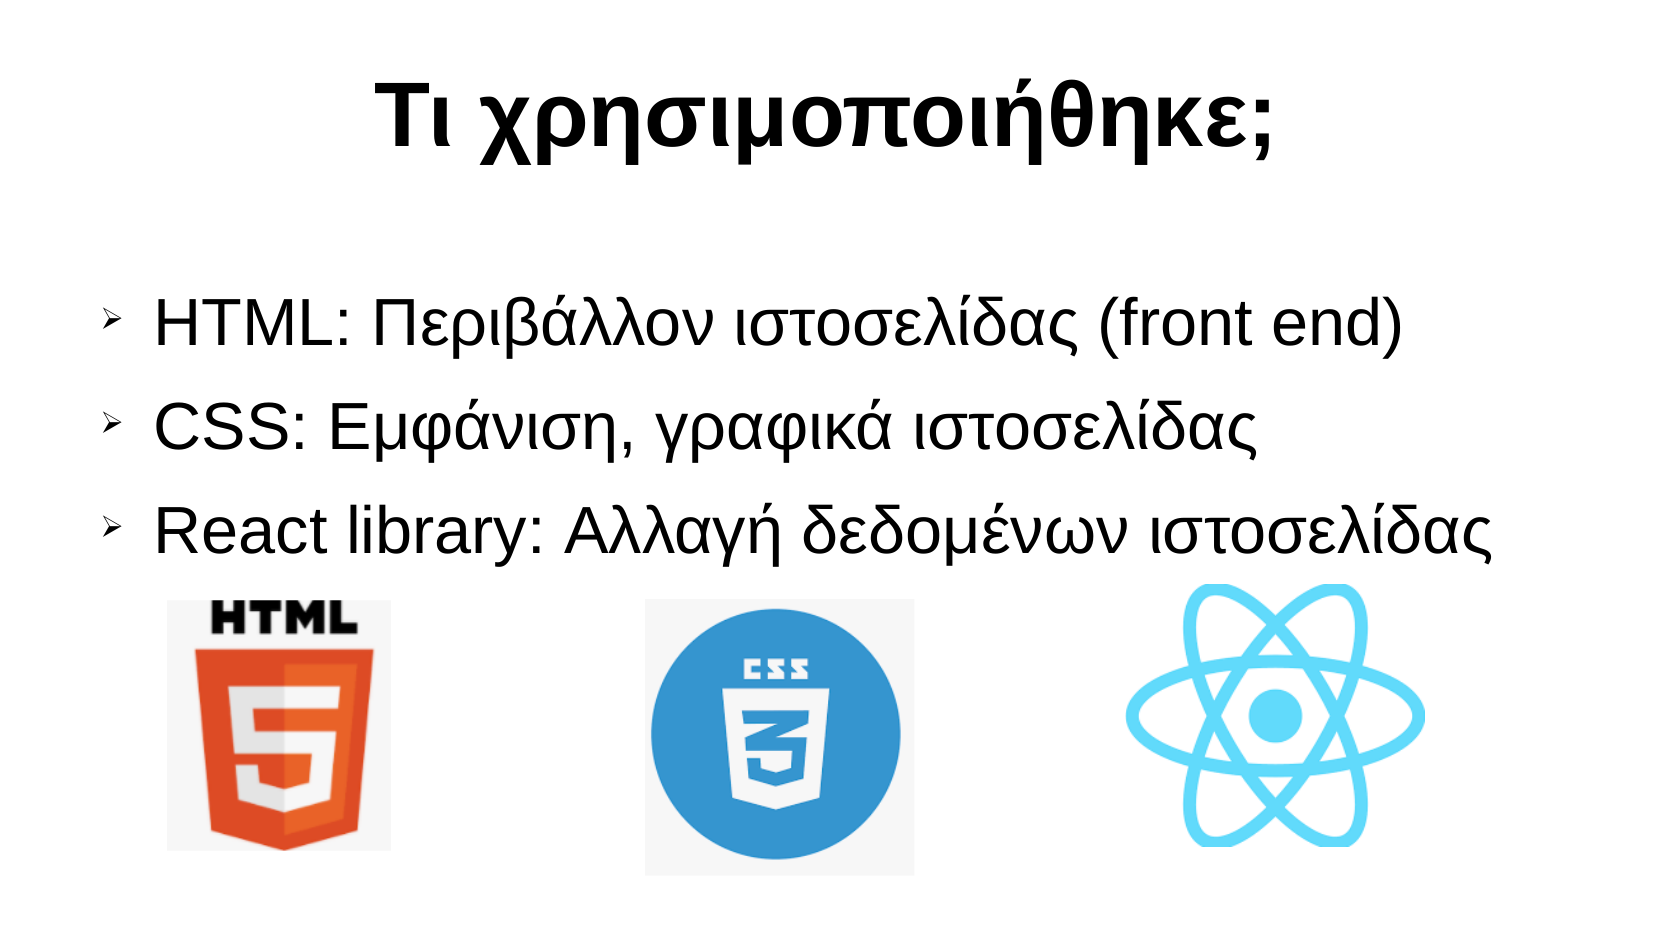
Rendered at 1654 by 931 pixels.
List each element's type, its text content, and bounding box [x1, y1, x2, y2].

title Τι χρησιμοποιήθηκε; [82, 37, 1571, 180]
picture [645, 599, 918, 877]
picture [167, 599, 391, 856]
picture [1125, 584, 1425, 847]
list HTML: Περιβάλλον ιστοσελίδας (front end) CSS: Εμφάνιση, γραφικά ιστοσελίδας React library: Αλλαγή δεδομένων ιστοσελίδας [82, 180, 1571, 586]
